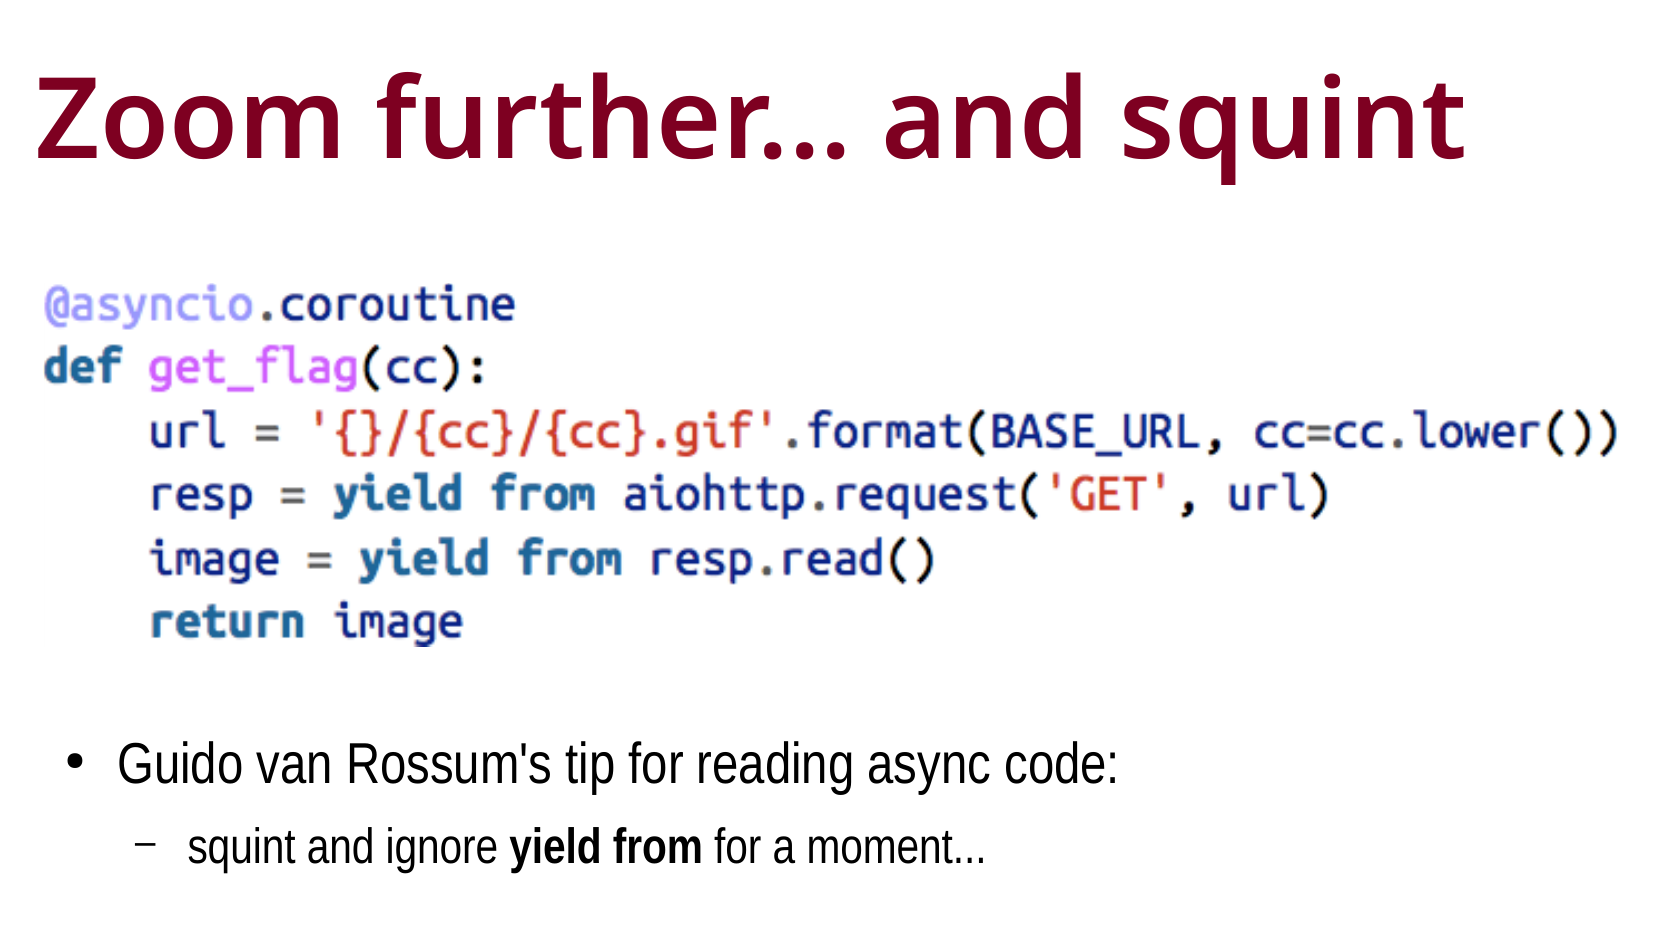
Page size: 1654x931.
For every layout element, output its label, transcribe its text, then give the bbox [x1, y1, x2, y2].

picture [43, 283, 1619, 647]
title Zoom further... and squint [35, 37, 1571, 193]
list Guido van Rossum's tip for reading async code: squint and ignore yield from for a moment... [47, 729, 1583, 875]
